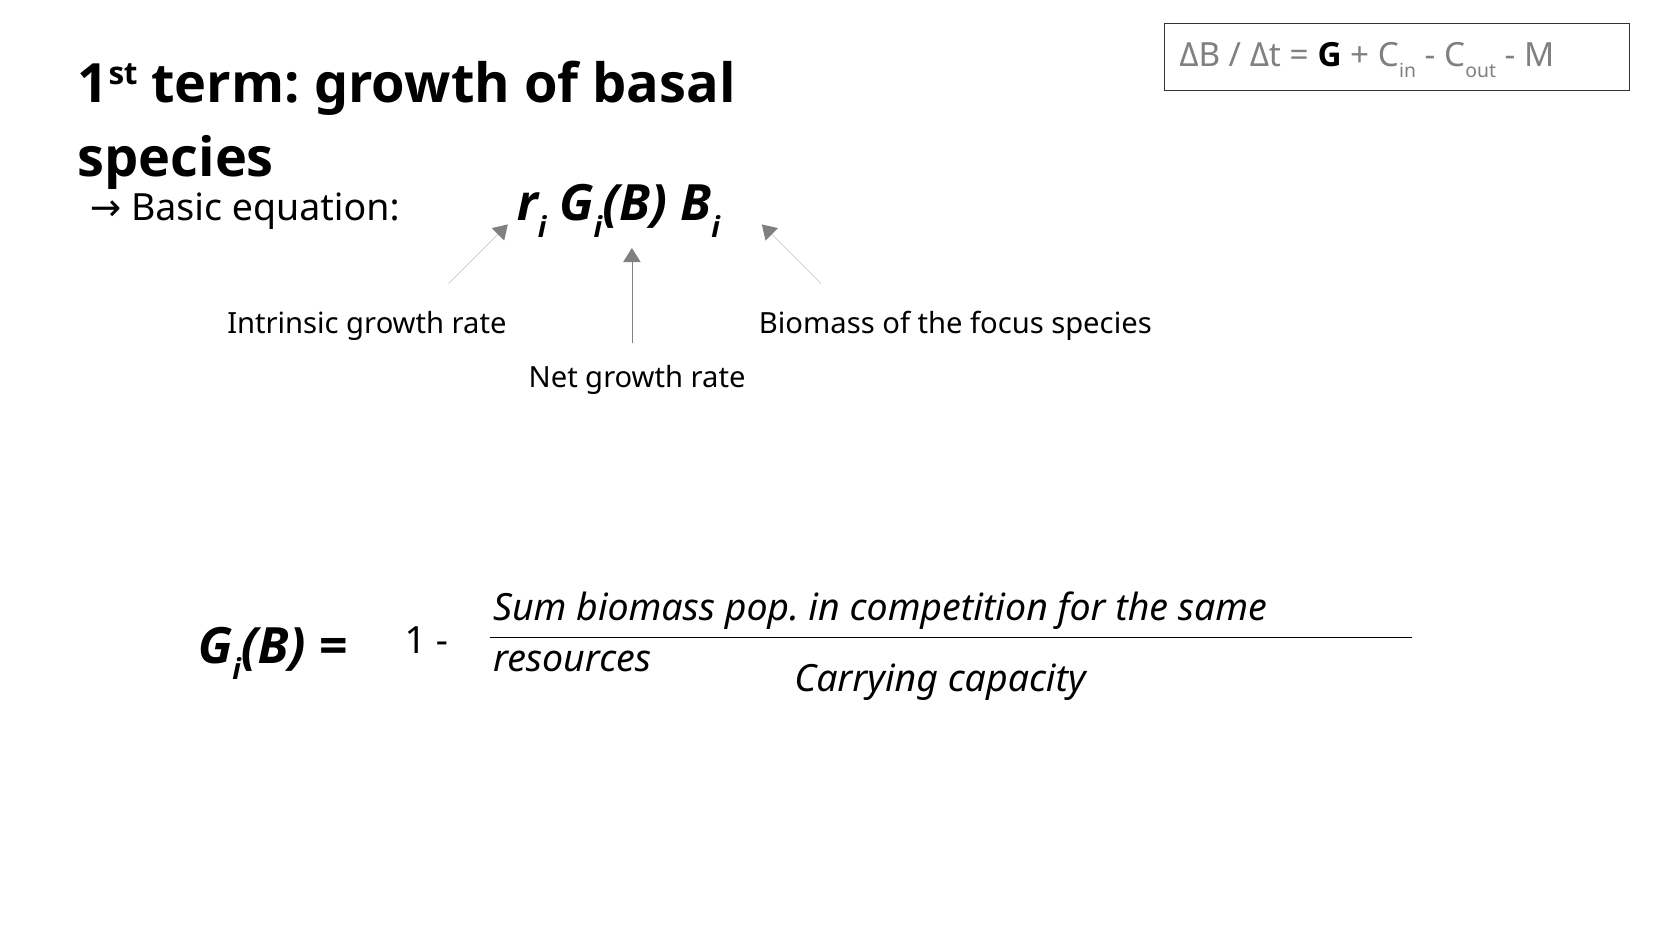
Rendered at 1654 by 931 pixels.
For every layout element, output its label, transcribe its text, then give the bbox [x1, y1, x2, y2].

text_box Net growth rate [513, 348, 833, 436]
text_box → Basic equation: ri Gi(B) Bi [75, 159, 1591, 316]
text_box ΔB / Δt = G + Cin - Cout - M [1164, 23, 1630, 87]
text_box Carrying capacity [779, 643, 1123, 731]
text_box 1st term: growth of basal species [62, 36, 961, 123]
text_box 1 - [389, 606, 603, 694]
text_box Gi(B) = [183, 602, 396, 690]
text_box Sum biomass pop. in competition for the same resources [478, 572, 1424, 660]
text_box Biomass of the focus species [744, 295, 1182, 383]
text_box Intrinsic growth rate [212, 295, 532, 383]
